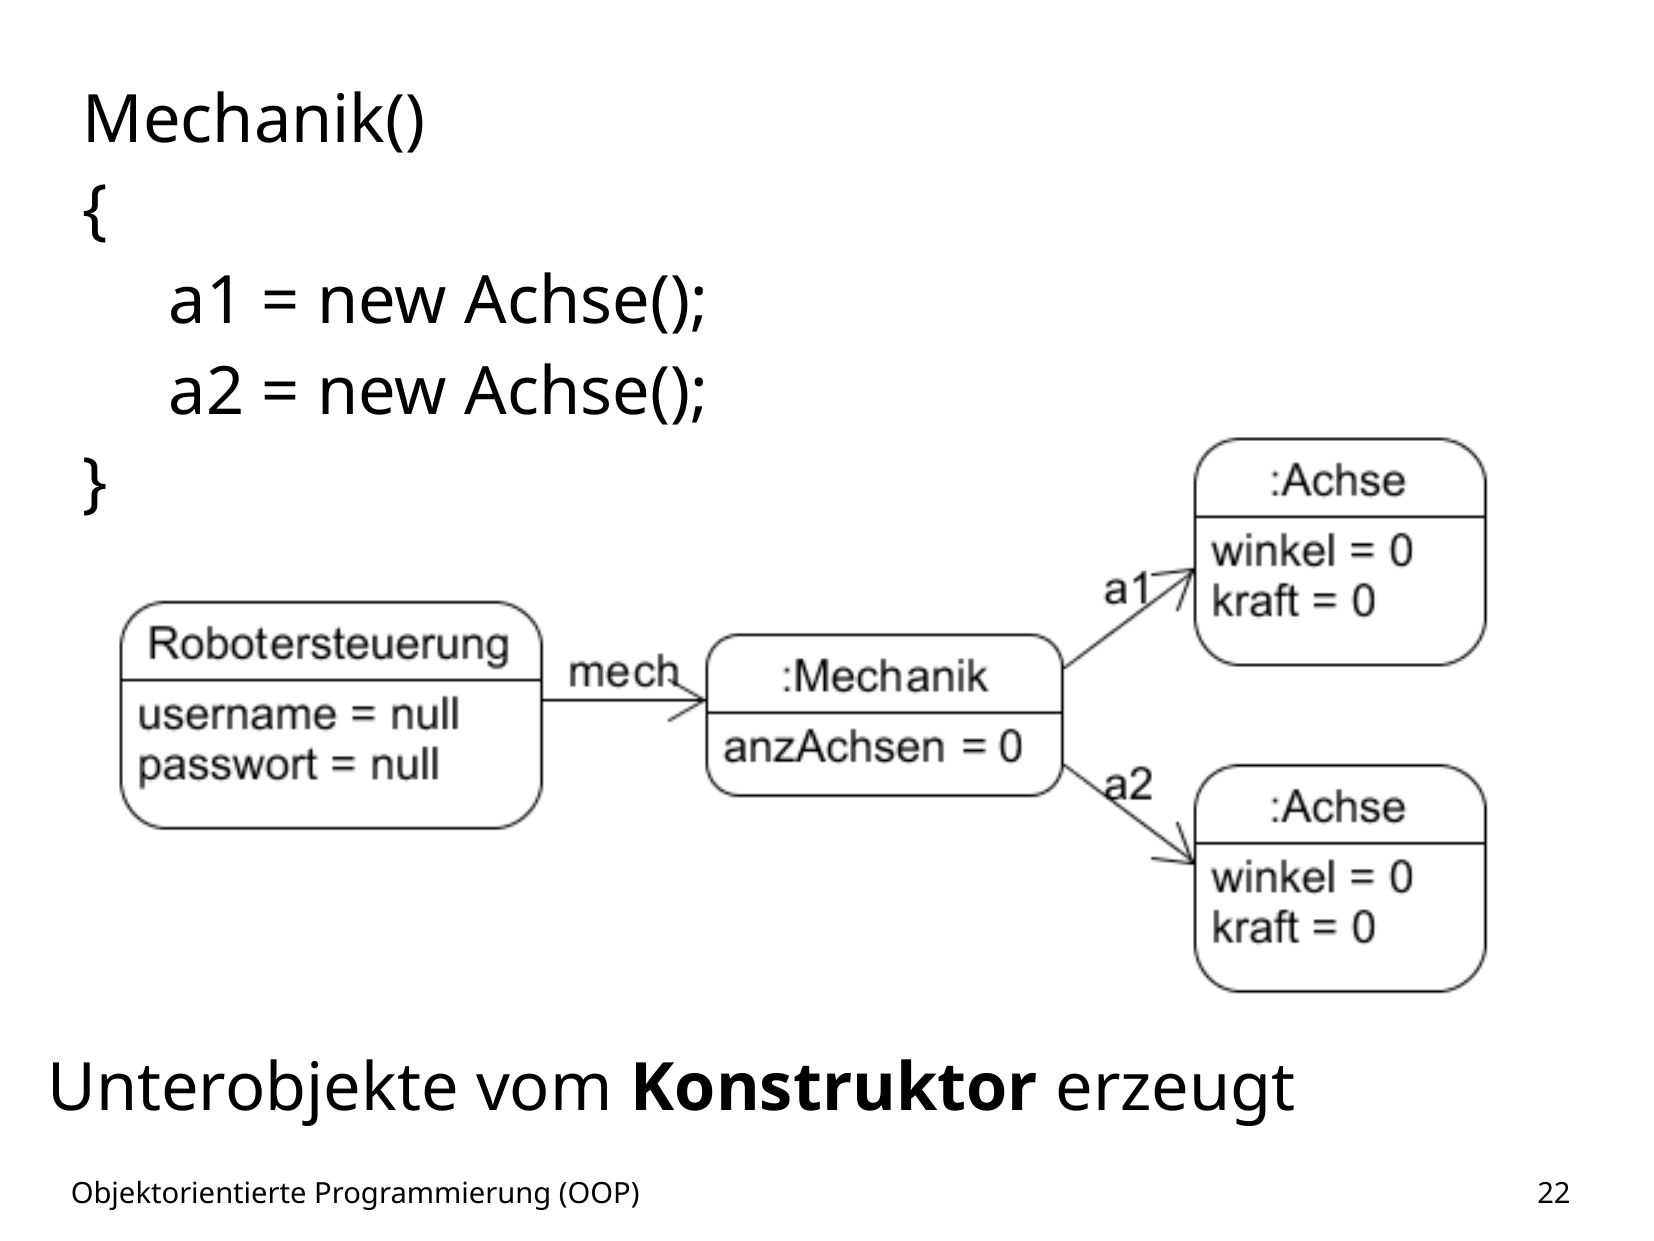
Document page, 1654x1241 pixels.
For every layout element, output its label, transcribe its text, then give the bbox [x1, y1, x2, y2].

list Mechanik() { a1 = new Achse(); a2 = new Achse(); } [82, 70, 1607, 532]
picture [118, 532, 1490, 996]
list Unterobjekte vom Konstruktor erzeugt [47, 1039, 1619, 1158]
